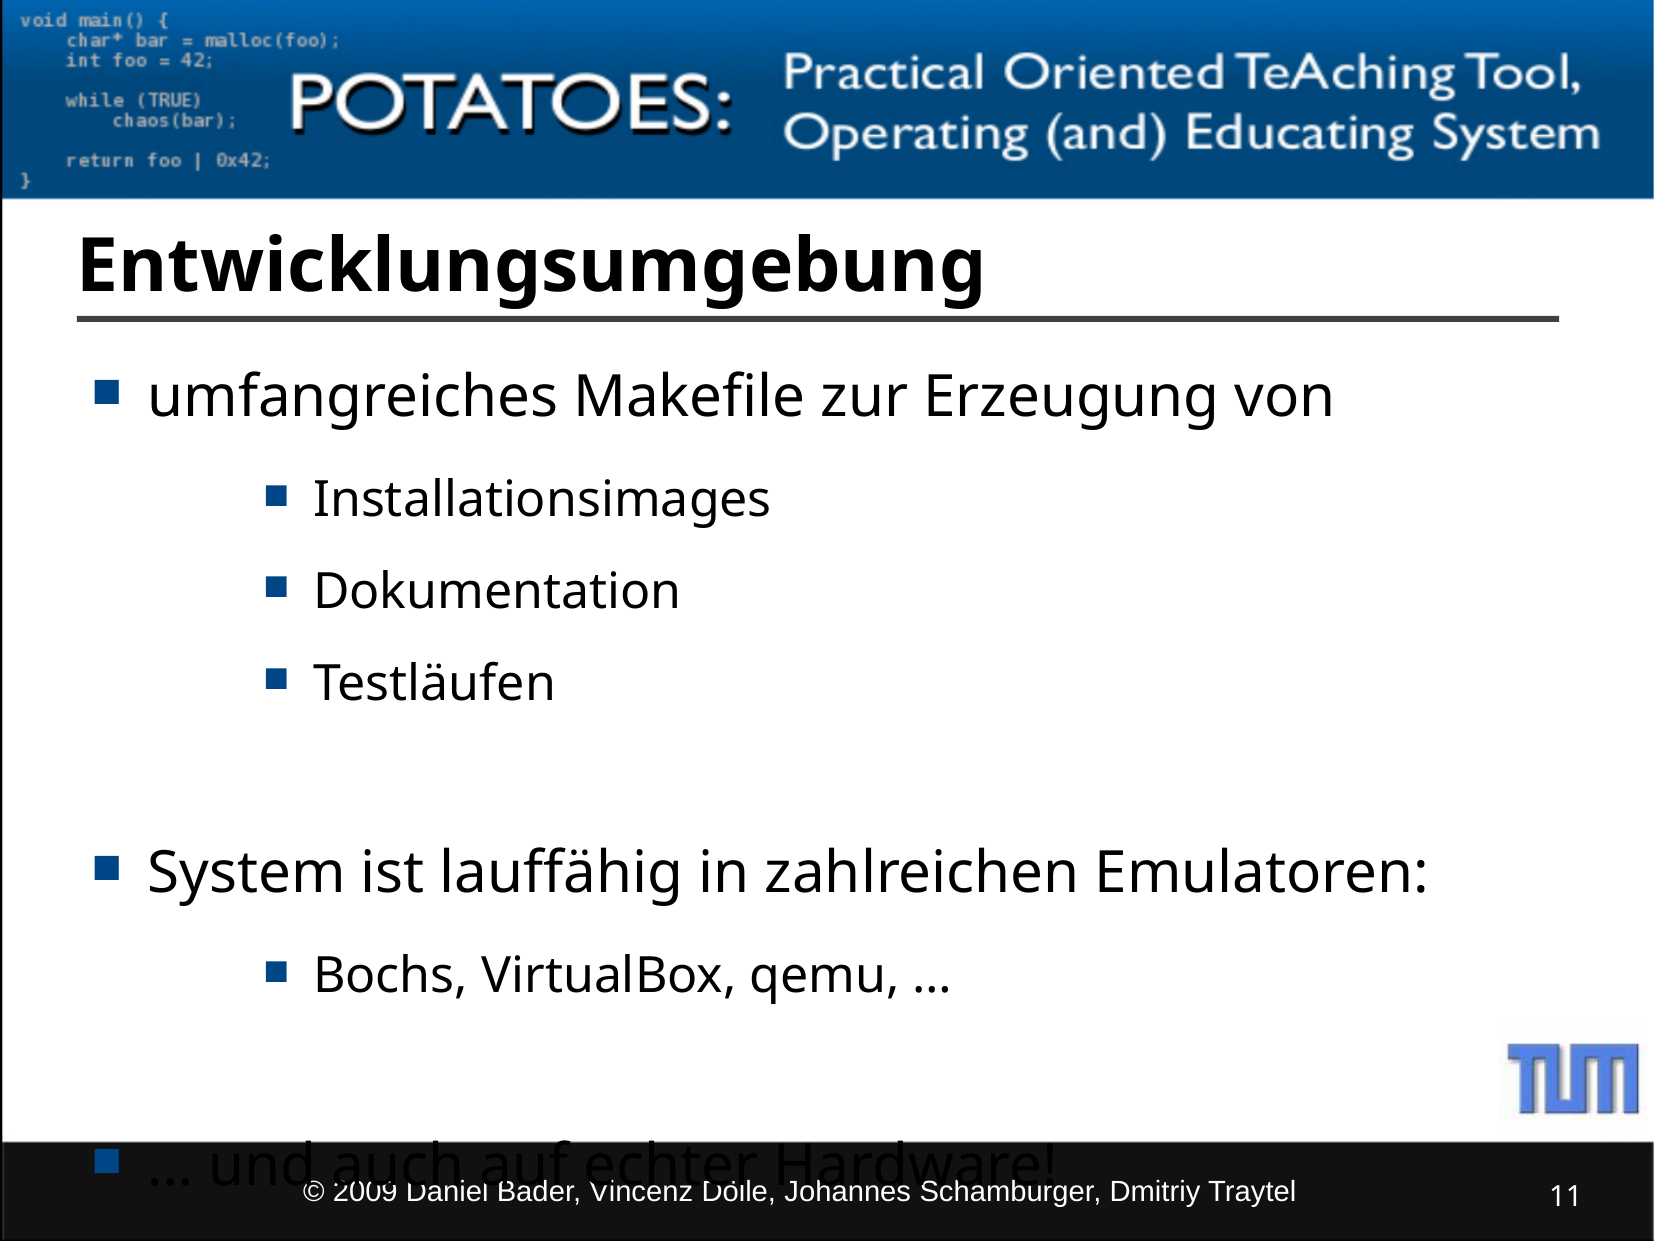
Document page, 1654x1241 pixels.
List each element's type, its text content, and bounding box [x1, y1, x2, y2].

title Entwicklungsumgebung [76, 219, 1565, 307]
picture [0, 0, 1654, 1241]
list umfangreiches Makefile zur Erzeugung von Installationsimages Dokumentation Testläufen System ist lauffähig in zahlreichen Emulatoren: Bochs, VirtualBox, qemu, … … und auch auf echter Hardware! [76, 354, 1565, 1149]
